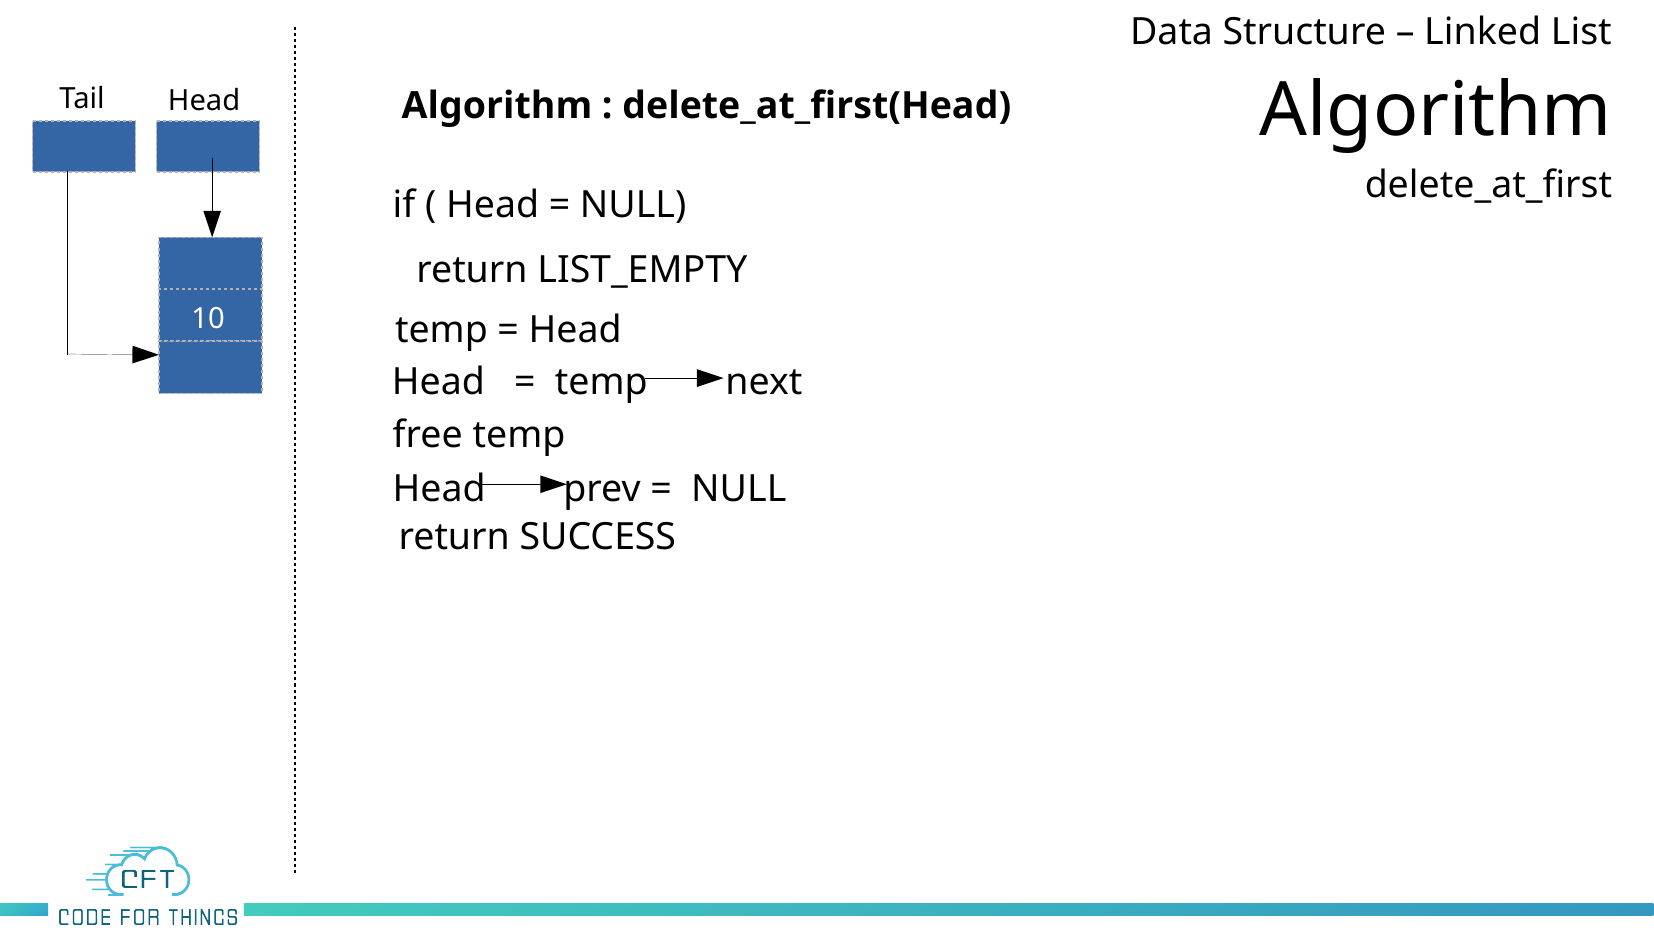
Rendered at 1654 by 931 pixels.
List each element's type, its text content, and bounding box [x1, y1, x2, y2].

text_box Algorithm : delete_at_first(Head) [386, 70, 1170, 173]
text_box [158, 237, 262, 394]
text_box if ( Head = NULL) [377, 170, 863, 229]
text_box Head prev = NULL [377, 453, 993, 513]
text_box Tail [44, 69, 142, 125]
text_box free temp [377, 406, 721, 453]
text_box temp = Head [370, 295, 875, 362]
text_box return LIST_EMPTY [401, 235, 804, 295]
text_box Head [153, 71, 264, 126]
text_box return SUCCESS [383, 513, 786, 568]
picture [59, 846, 237, 925]
text_box [156, 126, 260, 172]
title Data Structure – Linked List Algorithm delete_at_first [1093, 0, 1613, 216]
text_box 10 [176, 289, 244, 344]
text_box [32, 120, 136, 172]
text_box Head = temp next [377, 346, 945, 406]
